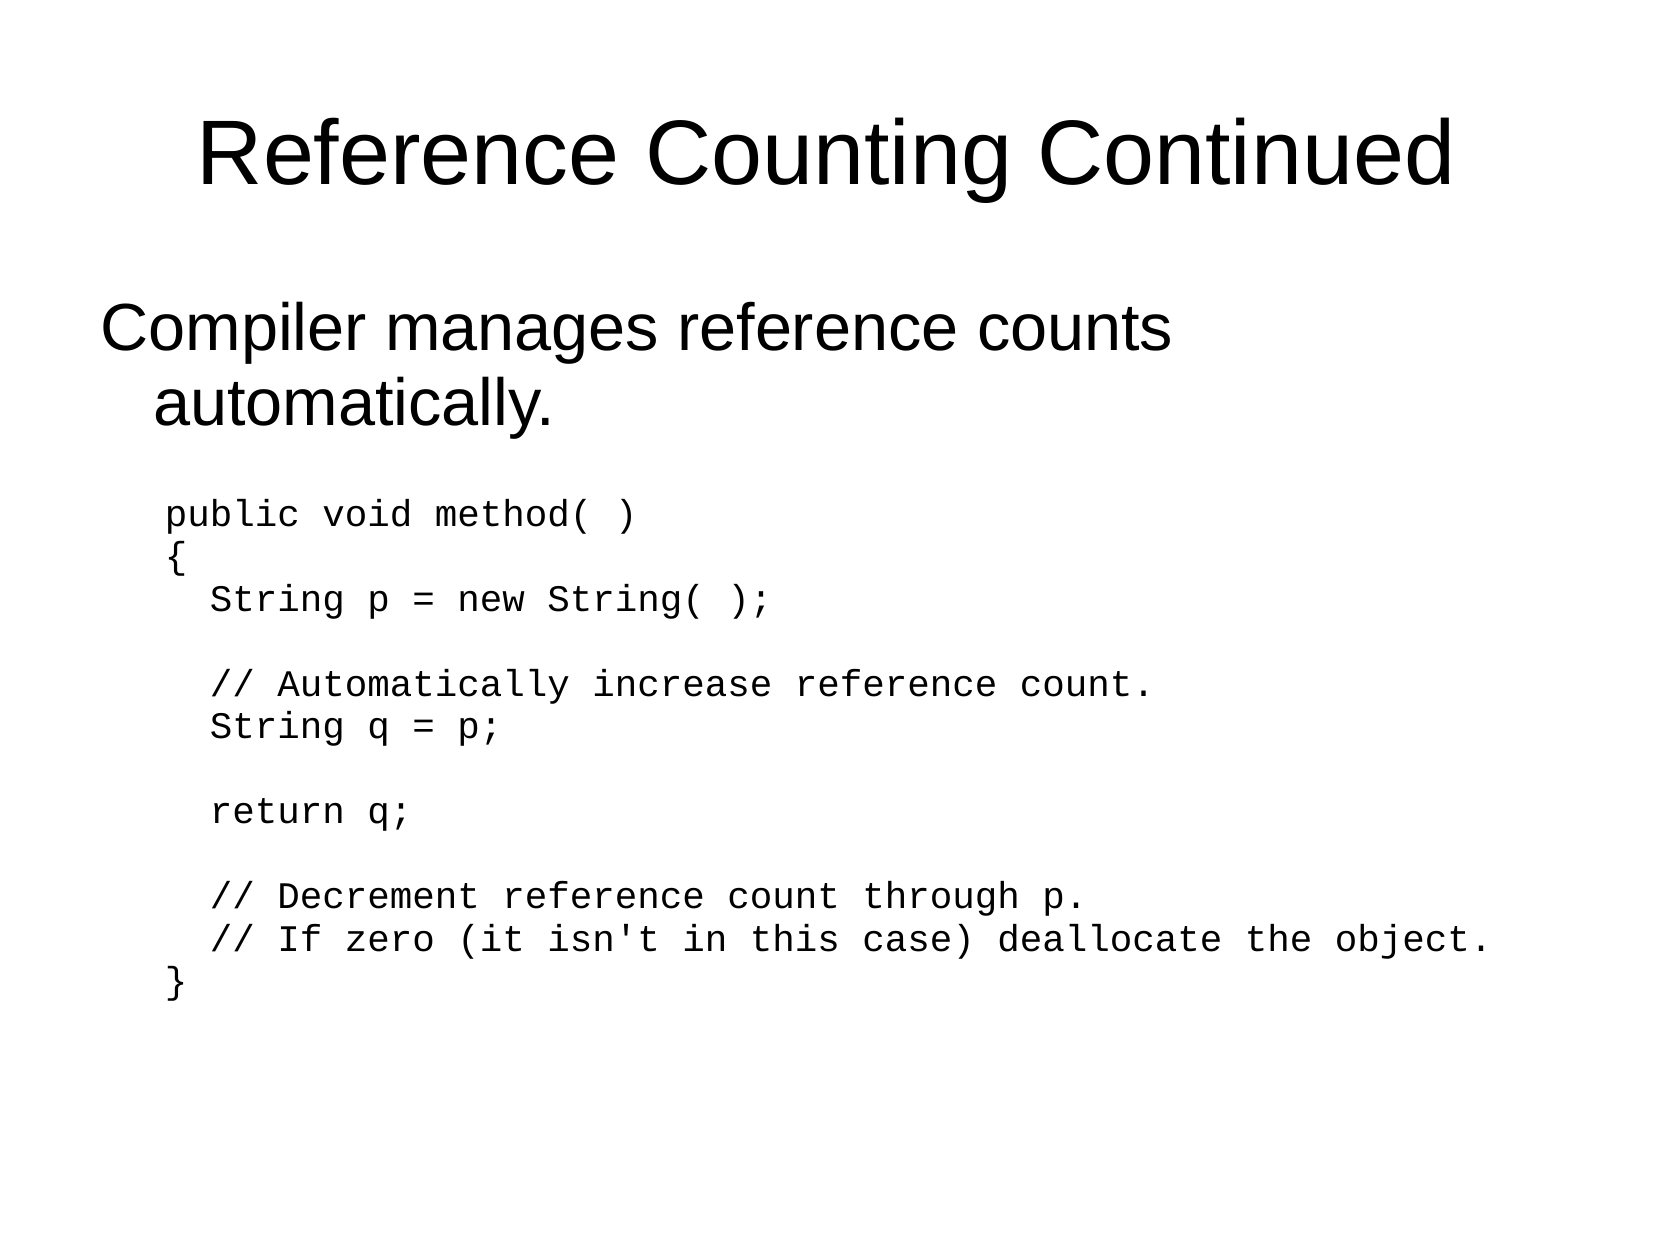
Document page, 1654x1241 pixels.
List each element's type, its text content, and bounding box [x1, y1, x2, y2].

title Reference Counting Continued [82, 56, 1571, 250]
list Compiler manages reference counts automatically. [82, 290, 1571, 1094]
text_box public void method( ) { String p = new String( ); // Automatically increase reference count. String q = p; return q; // Decrement reference count through p. // If zero (it isn't in this case) deallocate the object. } [150, 487, 1508, 980]
